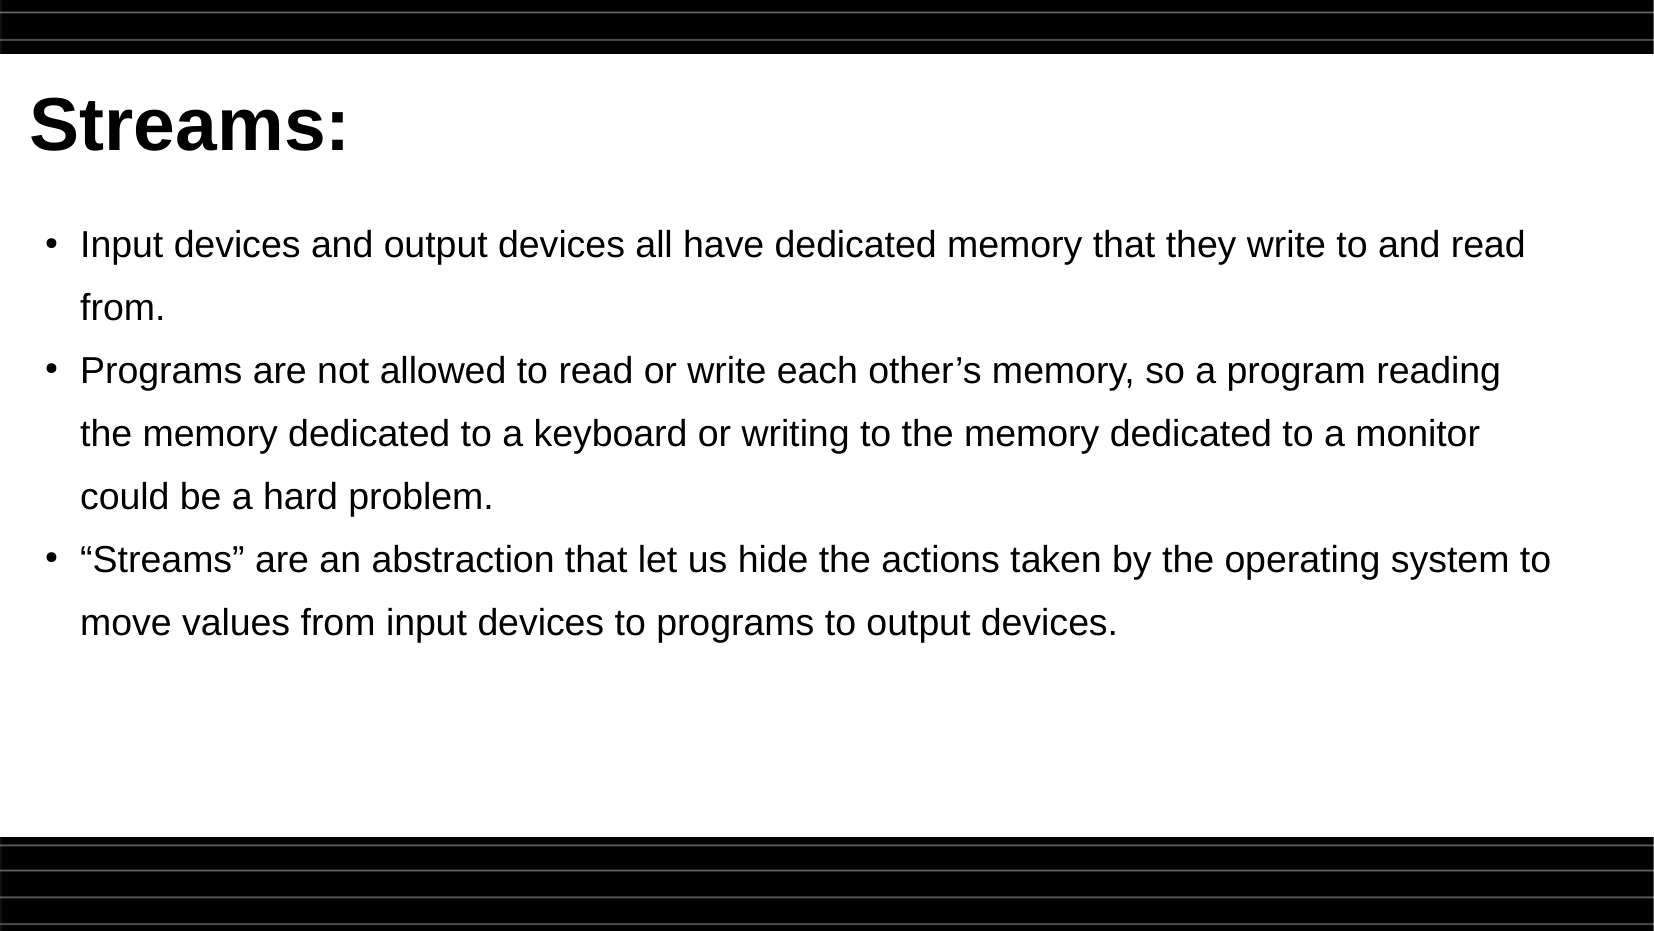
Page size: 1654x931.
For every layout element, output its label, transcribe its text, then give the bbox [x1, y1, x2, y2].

text_box Input devices and output devices all have dedicated memory that they write to and read from. Programs are not allowed to read or write each other’s memory, so a program reading the memory dedicated to a keyboard or writing to the memory dedicated to a monitor could be a hard problem. “Streams” are an abstraction that let us hide the actions taken by the operating system to move values from input devices to programs to output devices. [30, 195, 1576, 651]
picture [0, 837, 1654, 931]
text_box Streams: [15, 75, 1591, 174]
picture [0, 0, 1654, 54]
